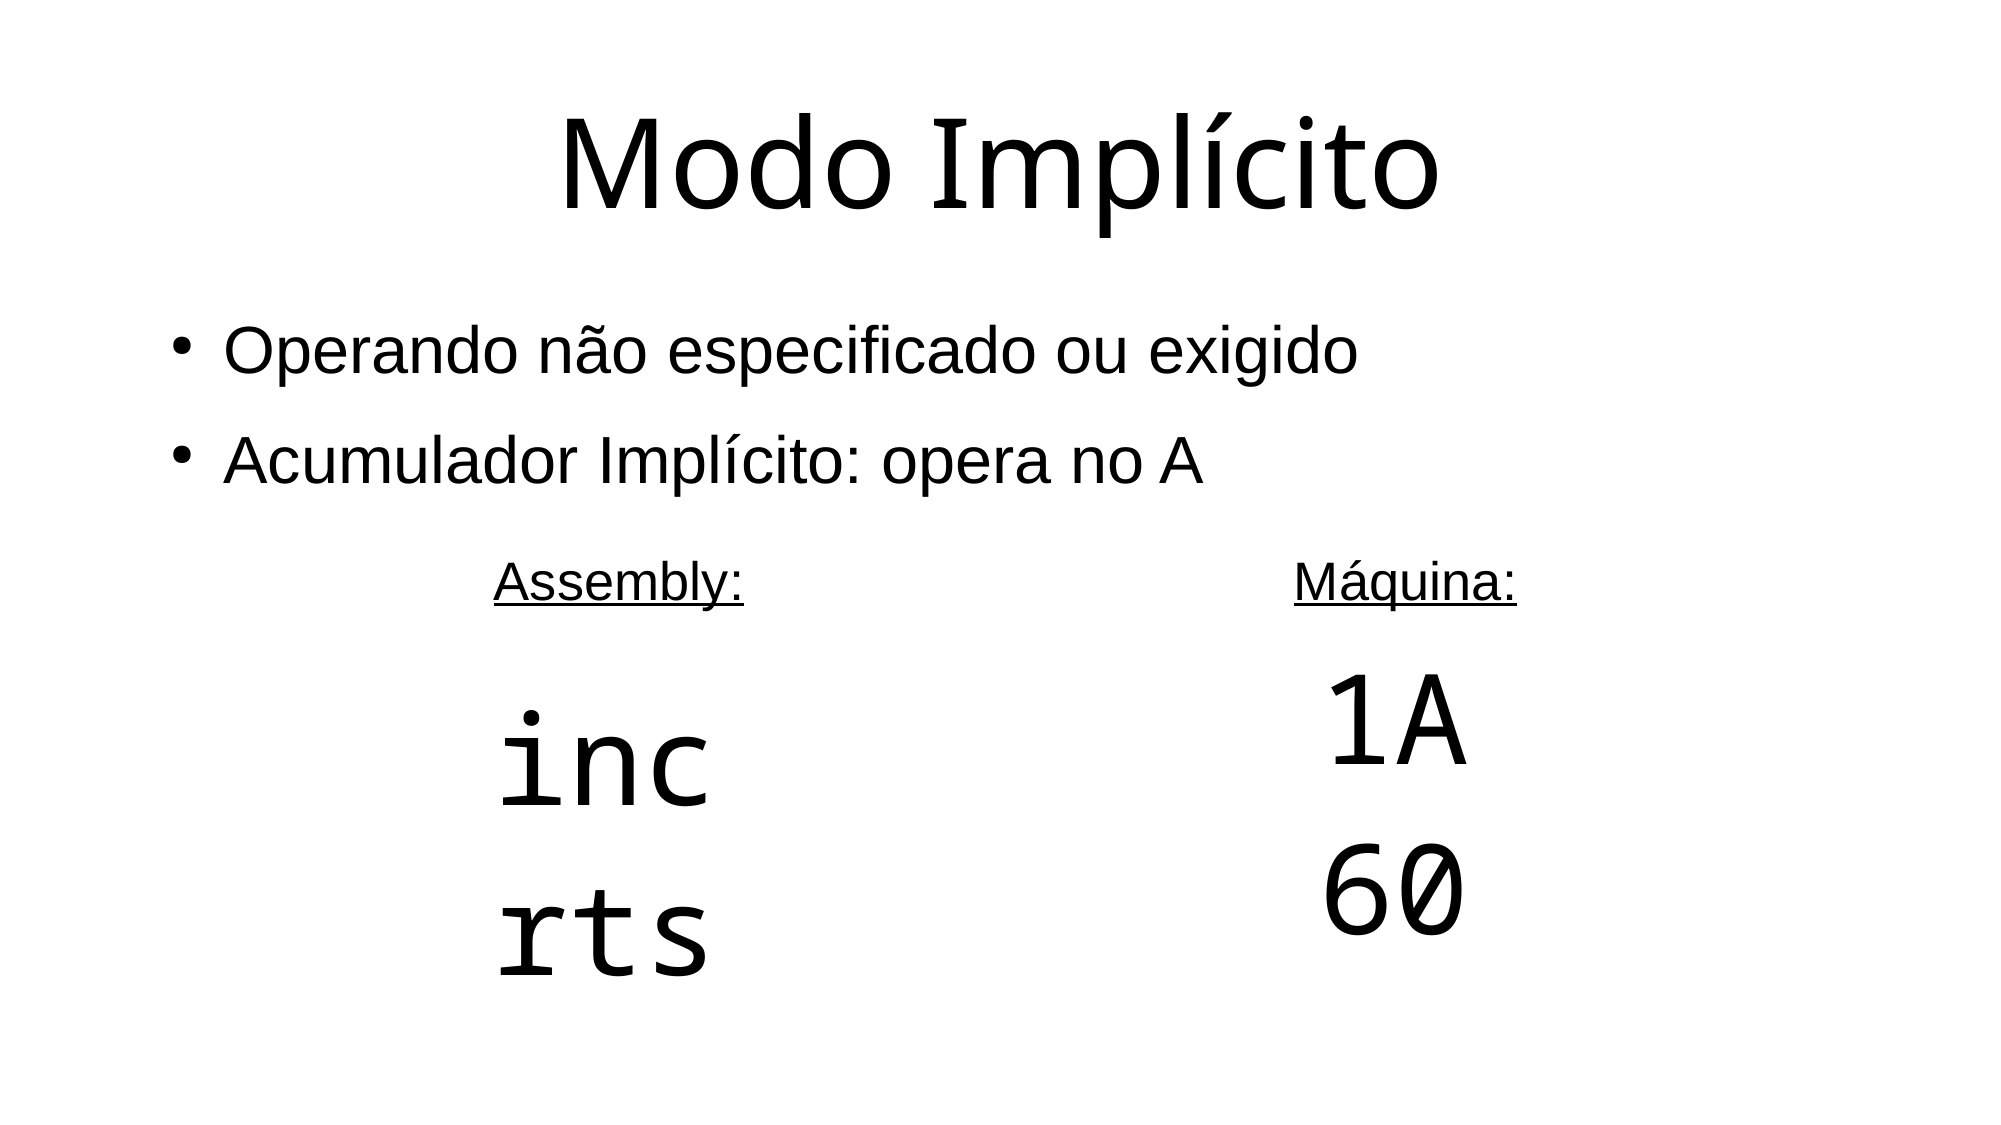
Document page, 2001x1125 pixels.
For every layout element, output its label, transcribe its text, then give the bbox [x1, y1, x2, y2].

text_box Assembly: [478, 543, 760, 620]
title Modo Implícito [137, 59, 1863, 278]
list Operando não especificado ou exigido Acumulador Implícito: opera no A [137, 299, 1863, 526]
text_box Máquina: [1279, 543, 1533, 620]
text_box inc rts [478, 664, 735, 1021]
text_box 1A 60 [1304, 623, 1513, 979]
